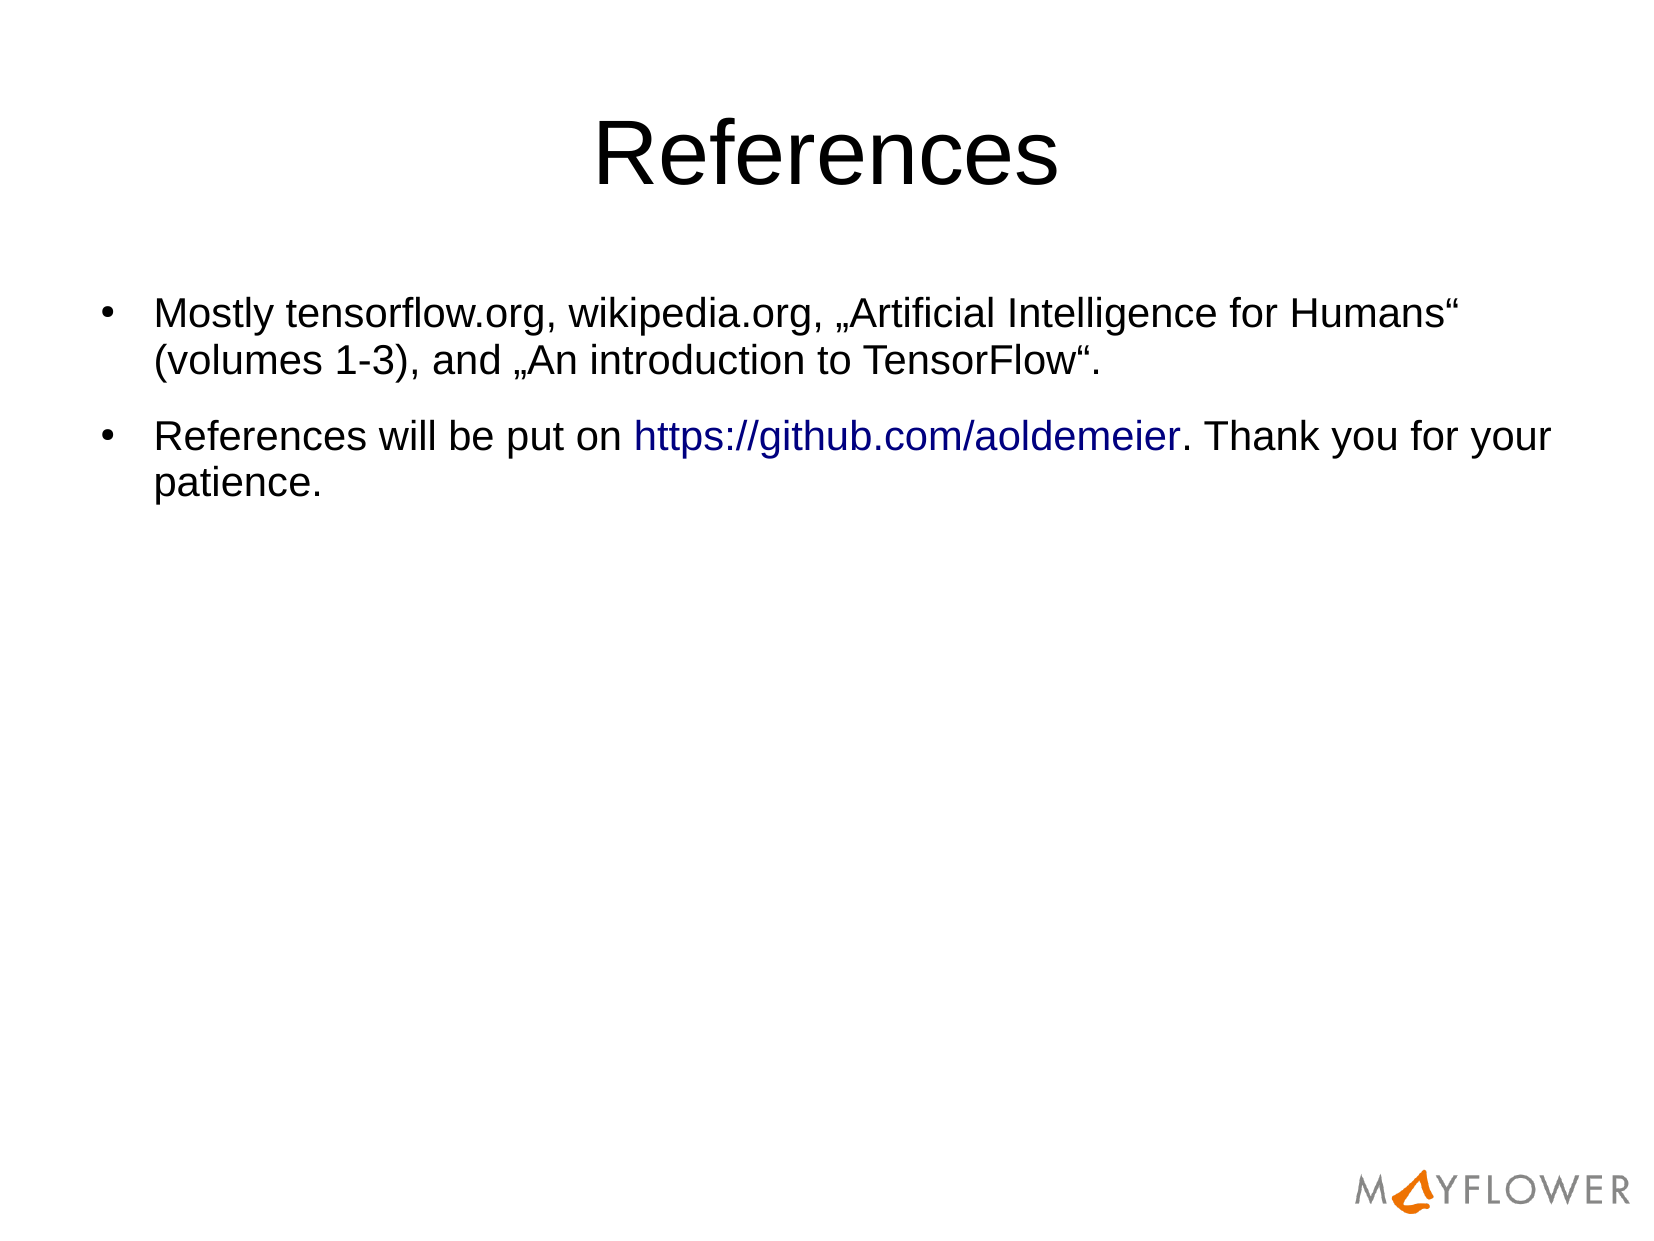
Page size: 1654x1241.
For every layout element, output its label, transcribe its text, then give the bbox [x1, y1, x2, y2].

picture [1355, 1169, 1630, 1215]
title References [82, 49, 1571, 257]
list Mostly tensorflow.org, wikipedia.org, „Artificial Intelligence for Humans“ (volumes 1-3), and „An introduction to TensorFlow“. References will be put on https://github.com/aoldemeier. Thank you for your patience. [82, 290, 1571, 1010]
